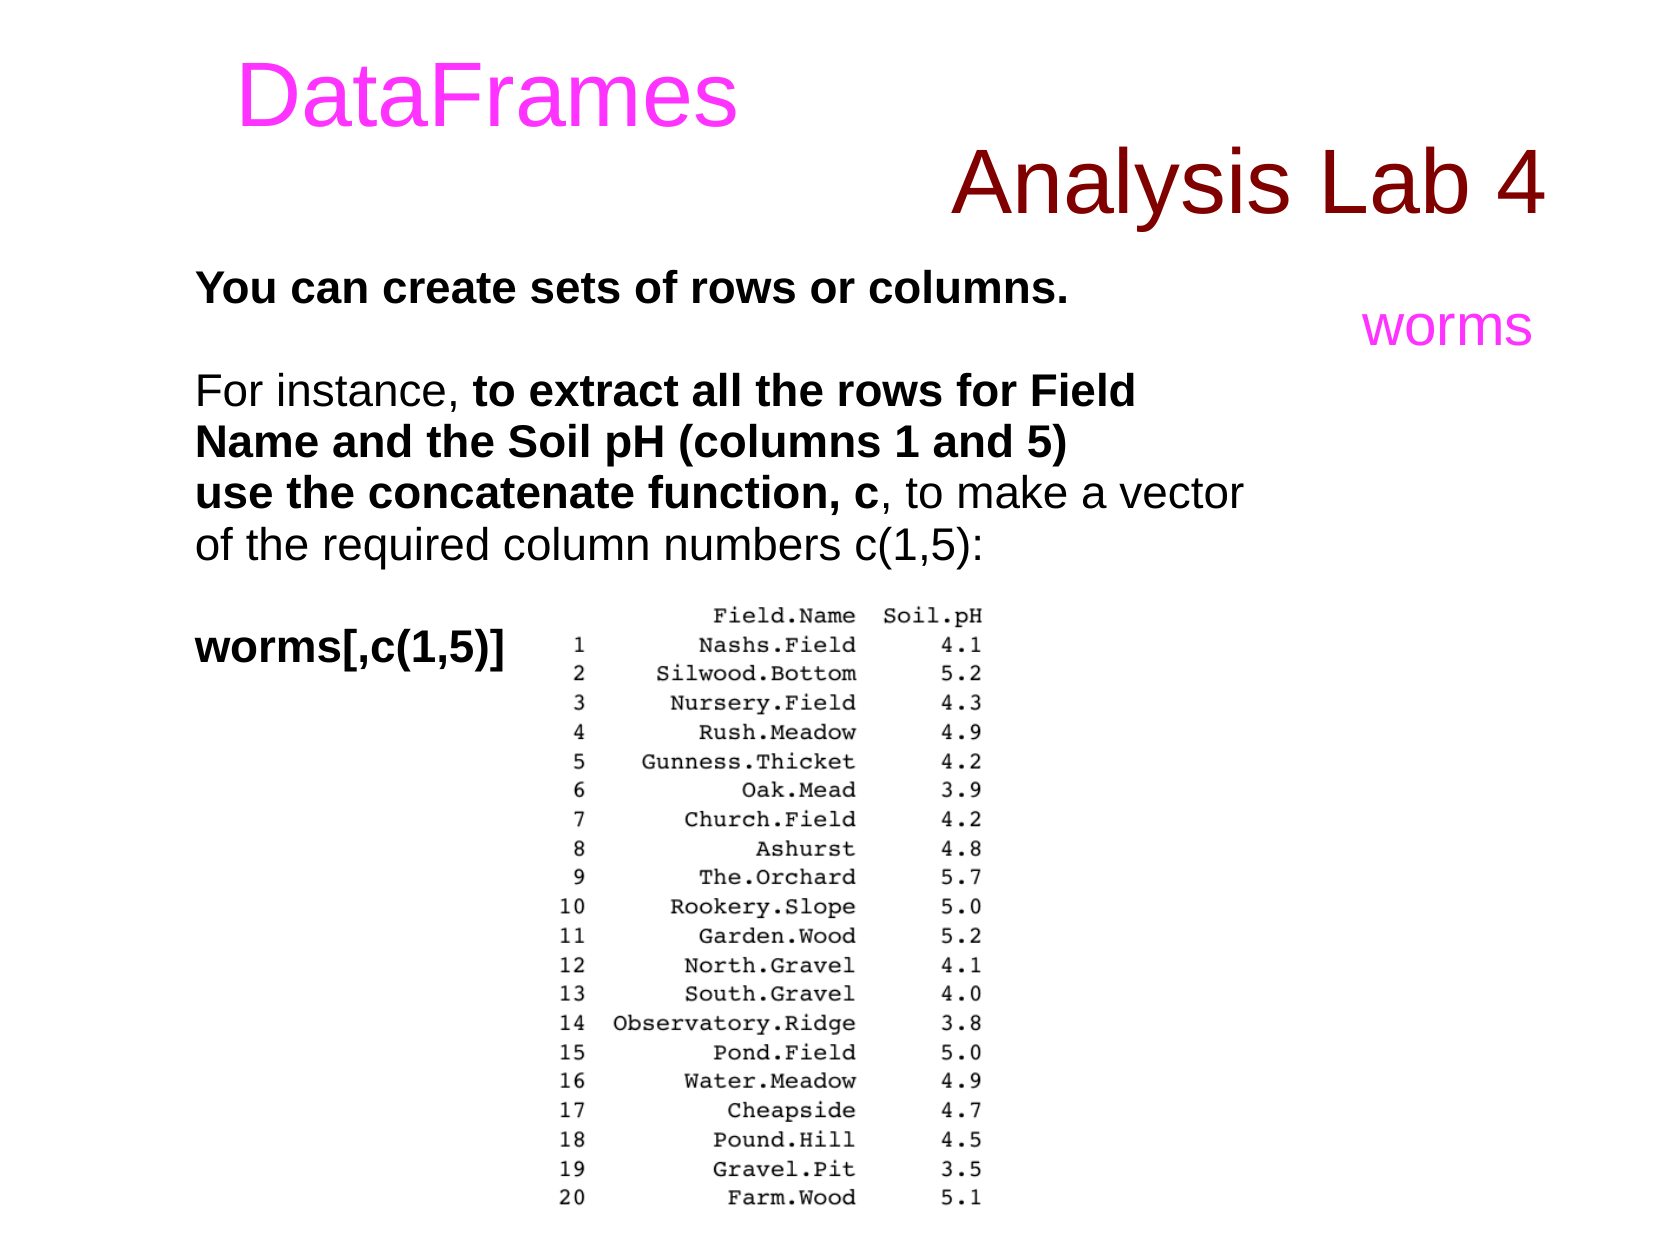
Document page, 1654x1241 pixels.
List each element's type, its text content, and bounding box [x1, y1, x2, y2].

title Analysis Lab 4 [931, 77, 1549, 255]
picture [556, 599, 991, 1215]
text_box DataFrames [45, 36, 931, 346]
text_box You can create sets of rows or columns. For instance, to extract all the rows for Field Name and the Soil pH (columns 1 and 5) use the concatenate function, c, to make a vector of the required column numbers c(1,5): worms[,c(1,5)] [180, 255, 1561, 1241]
